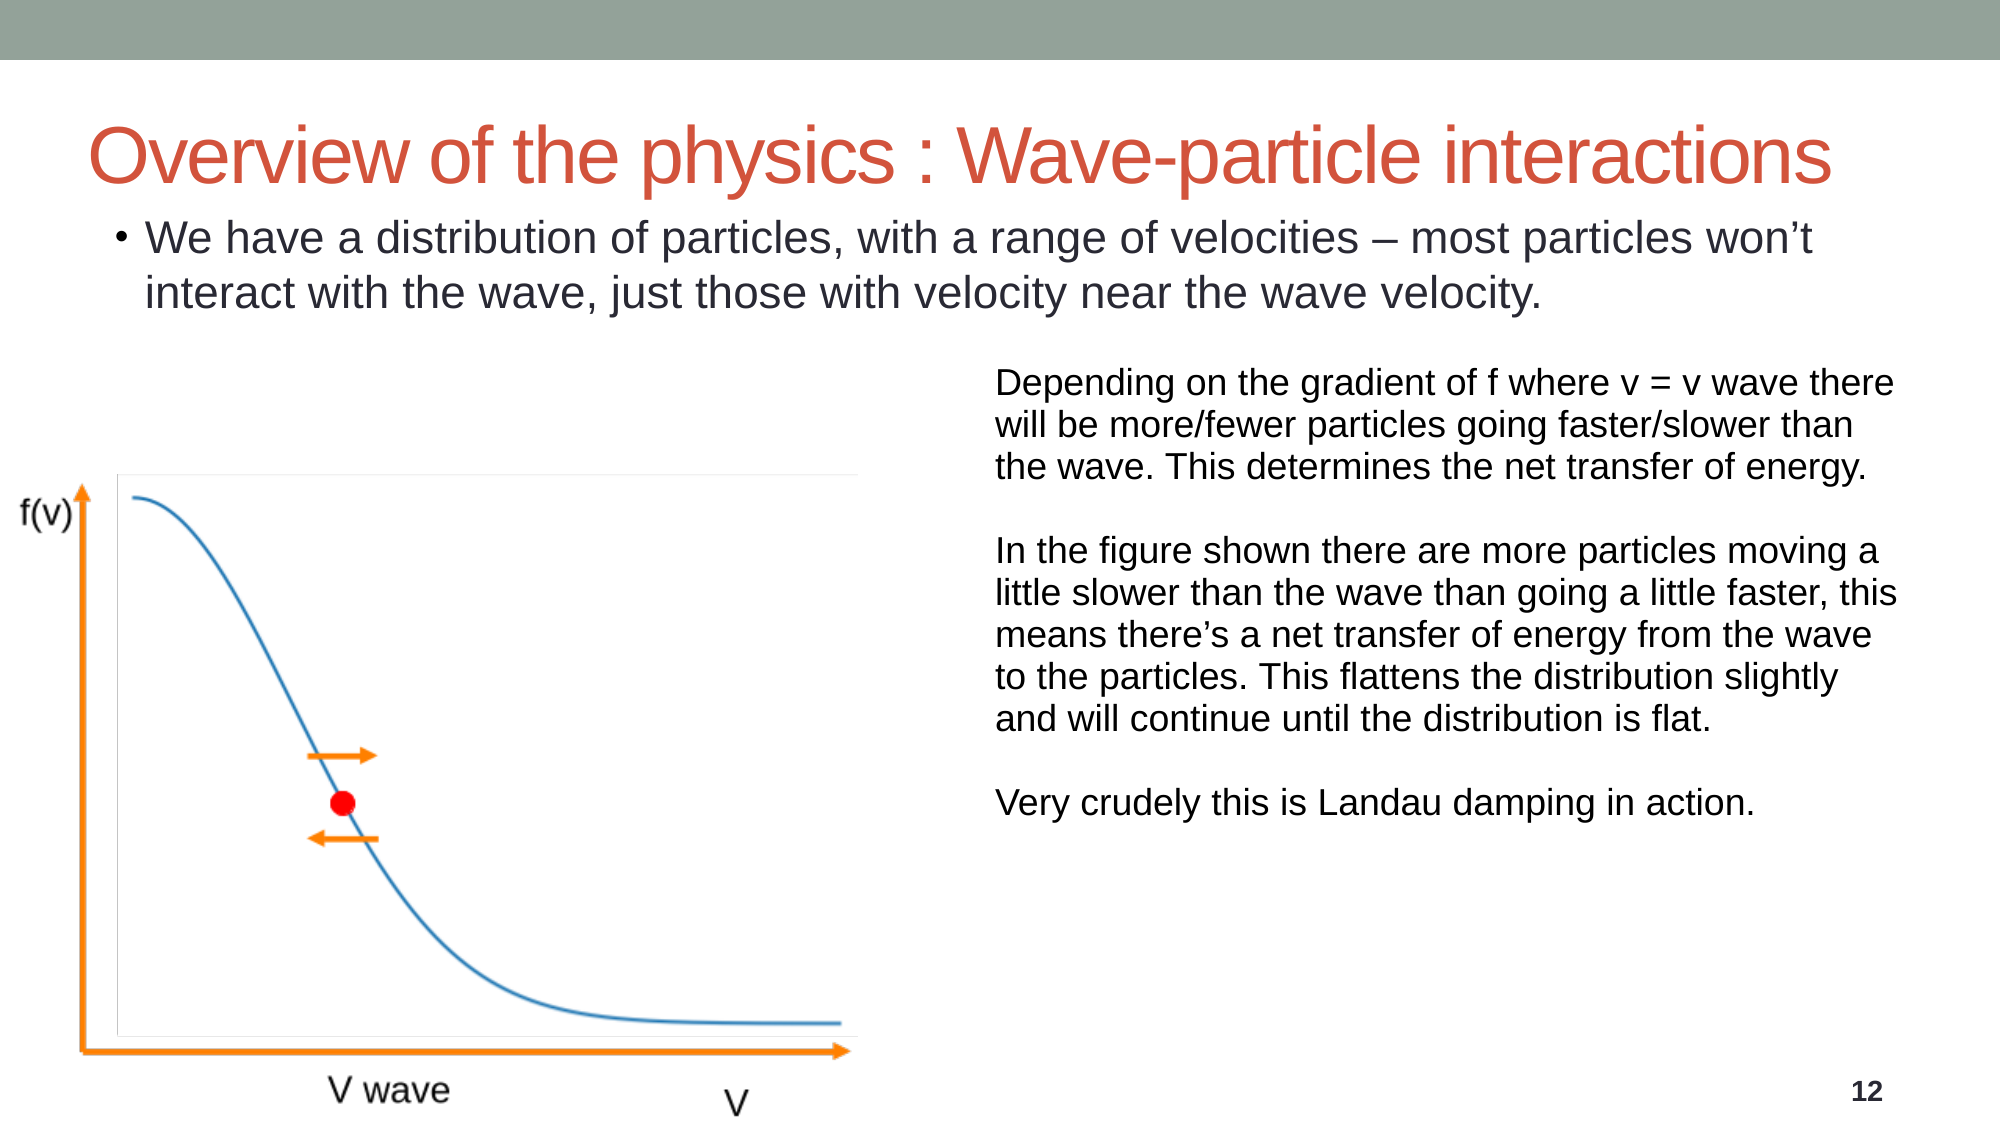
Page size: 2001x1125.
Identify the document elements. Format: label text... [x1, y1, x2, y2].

list We have a distribution of particles, with a range of velocities – most particles won’t interact with the wave, just those with velocity near the wave velocity. [99, 200, 1868, 1036]
picture [5, 474, 858, 1125]
slide_number <number> [1779, 1062, 1955, 1117]
text_box Depending on the gradient of f where v = v wave there will be more/fewer particles going faster/slower than the wave. This determines the net transfer of energy. In the figure shown there are more particles moving a little slower than the wave than going a little faster, this means there’s a net transfer of energy from the wave to the particles. This flattens the distribution slightly and will continue until the distribution is flat. Very crudely this is Landau damping in action. [980, 354, 1914, 832]
title Overview of the physics : Wave-particle interactions [72, 95, 1922, 208]
